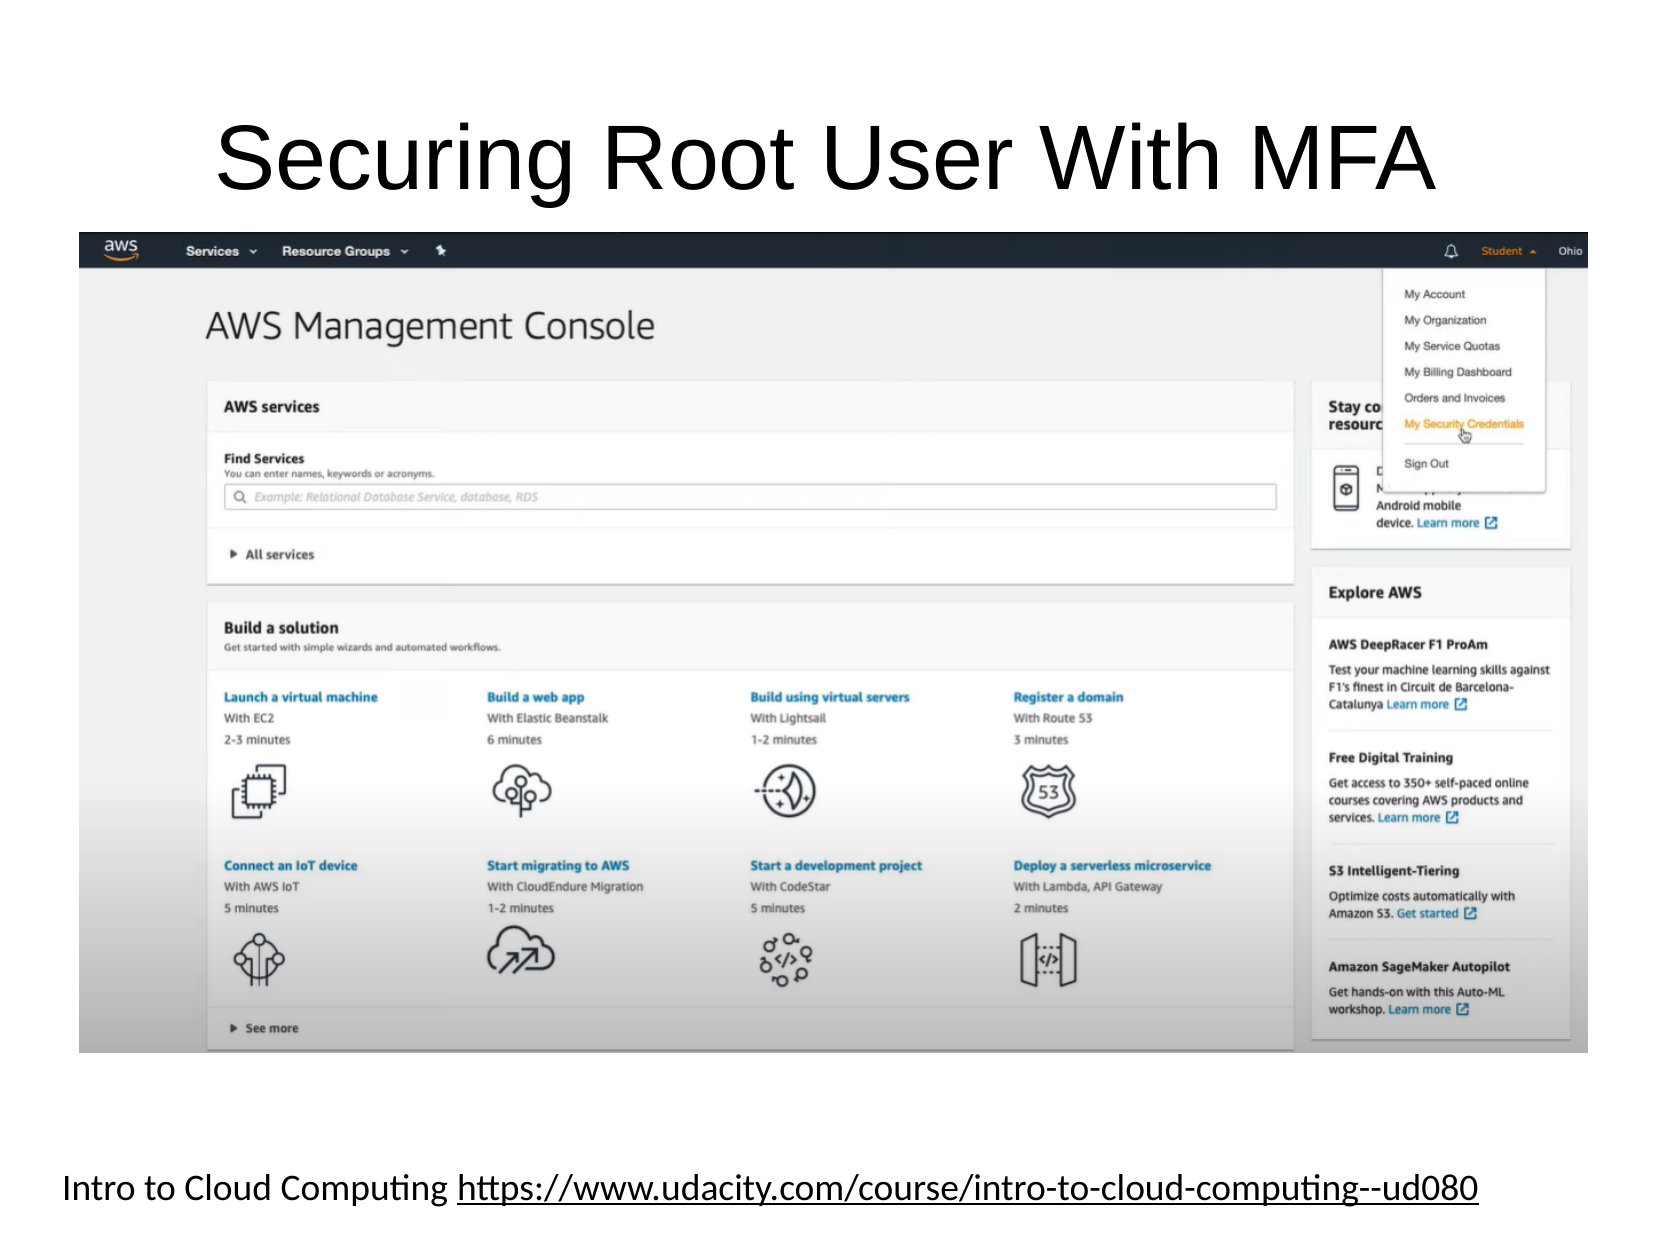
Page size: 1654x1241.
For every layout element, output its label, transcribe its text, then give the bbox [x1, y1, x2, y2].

title Securing Root User With MFA [82, 49, 1571, 232]
text_box Intro to Cloud Computing https://www.udacity.com/course/intro-to-cloud-computing--ud080 [47, 1164, 1620, 1241]
picture [79, 232, 1588, 1053]
